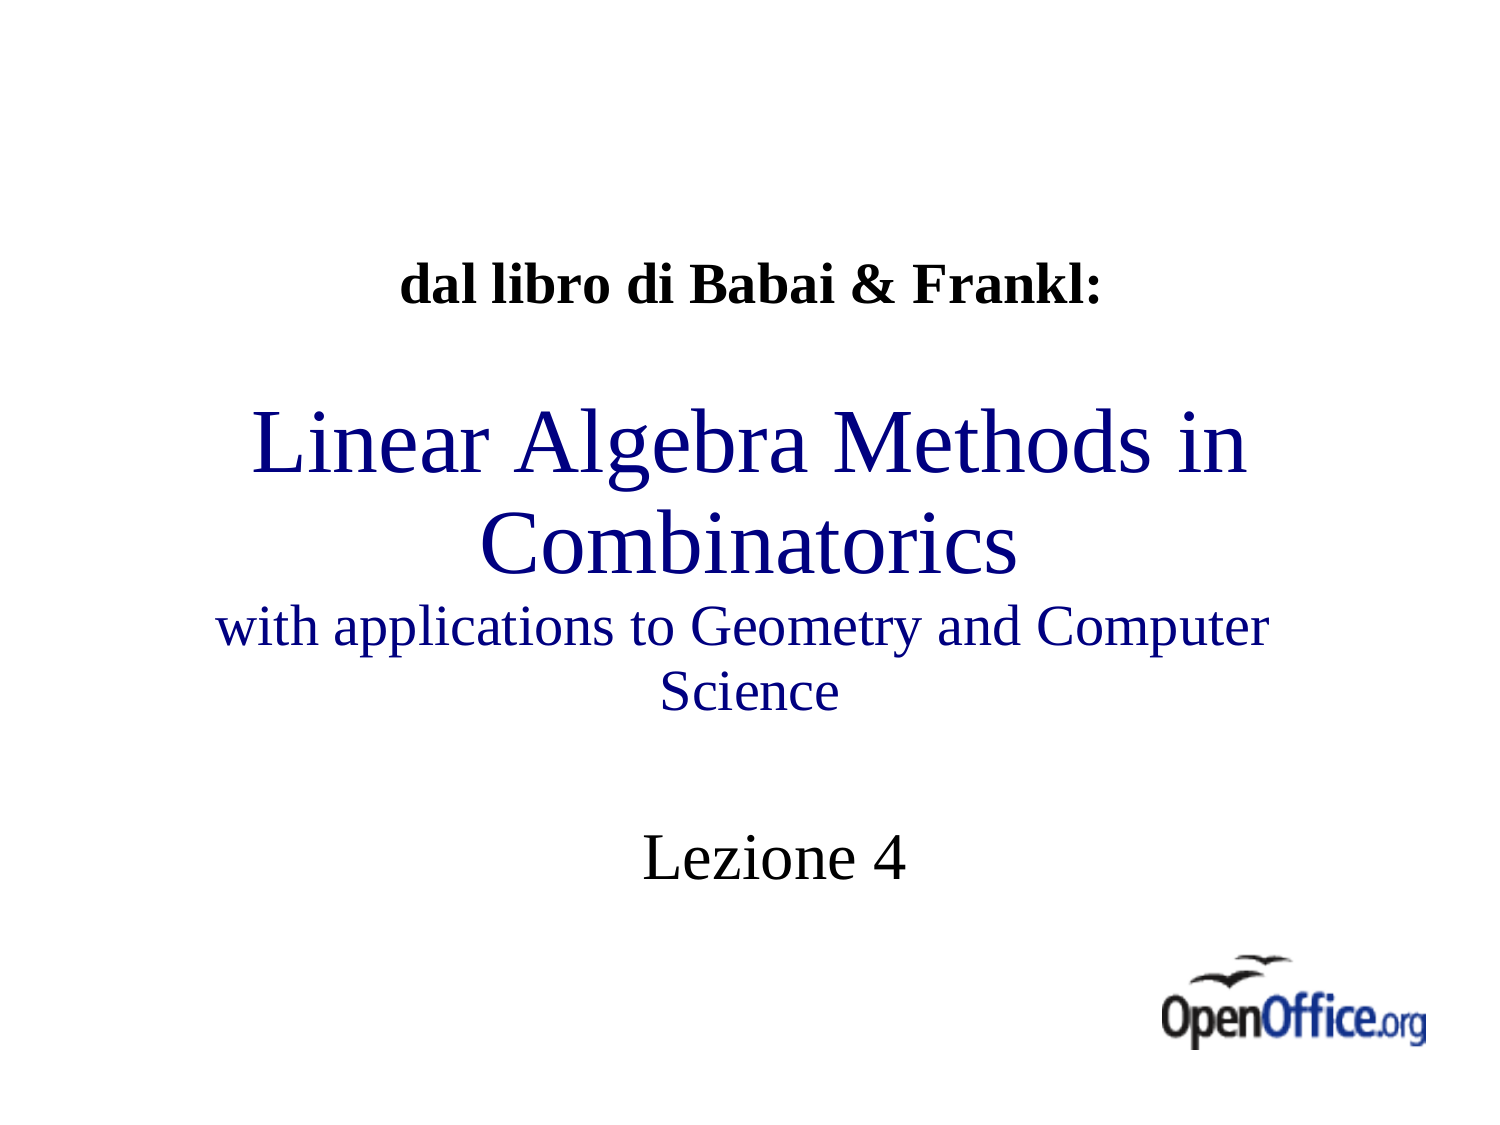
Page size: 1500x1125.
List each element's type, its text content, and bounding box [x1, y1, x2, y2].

picture [1162, 953, 1426, 1051]
title Linear Algebra Methods in Combinatorics with applications to Geometry and Computer Science [112, 368, 1388, 745]
subtitle Lezione 4 [212, 812, 1263, 963]
text_box dal libro di Babai & Frankl: [384, 237, 1120, 323]
